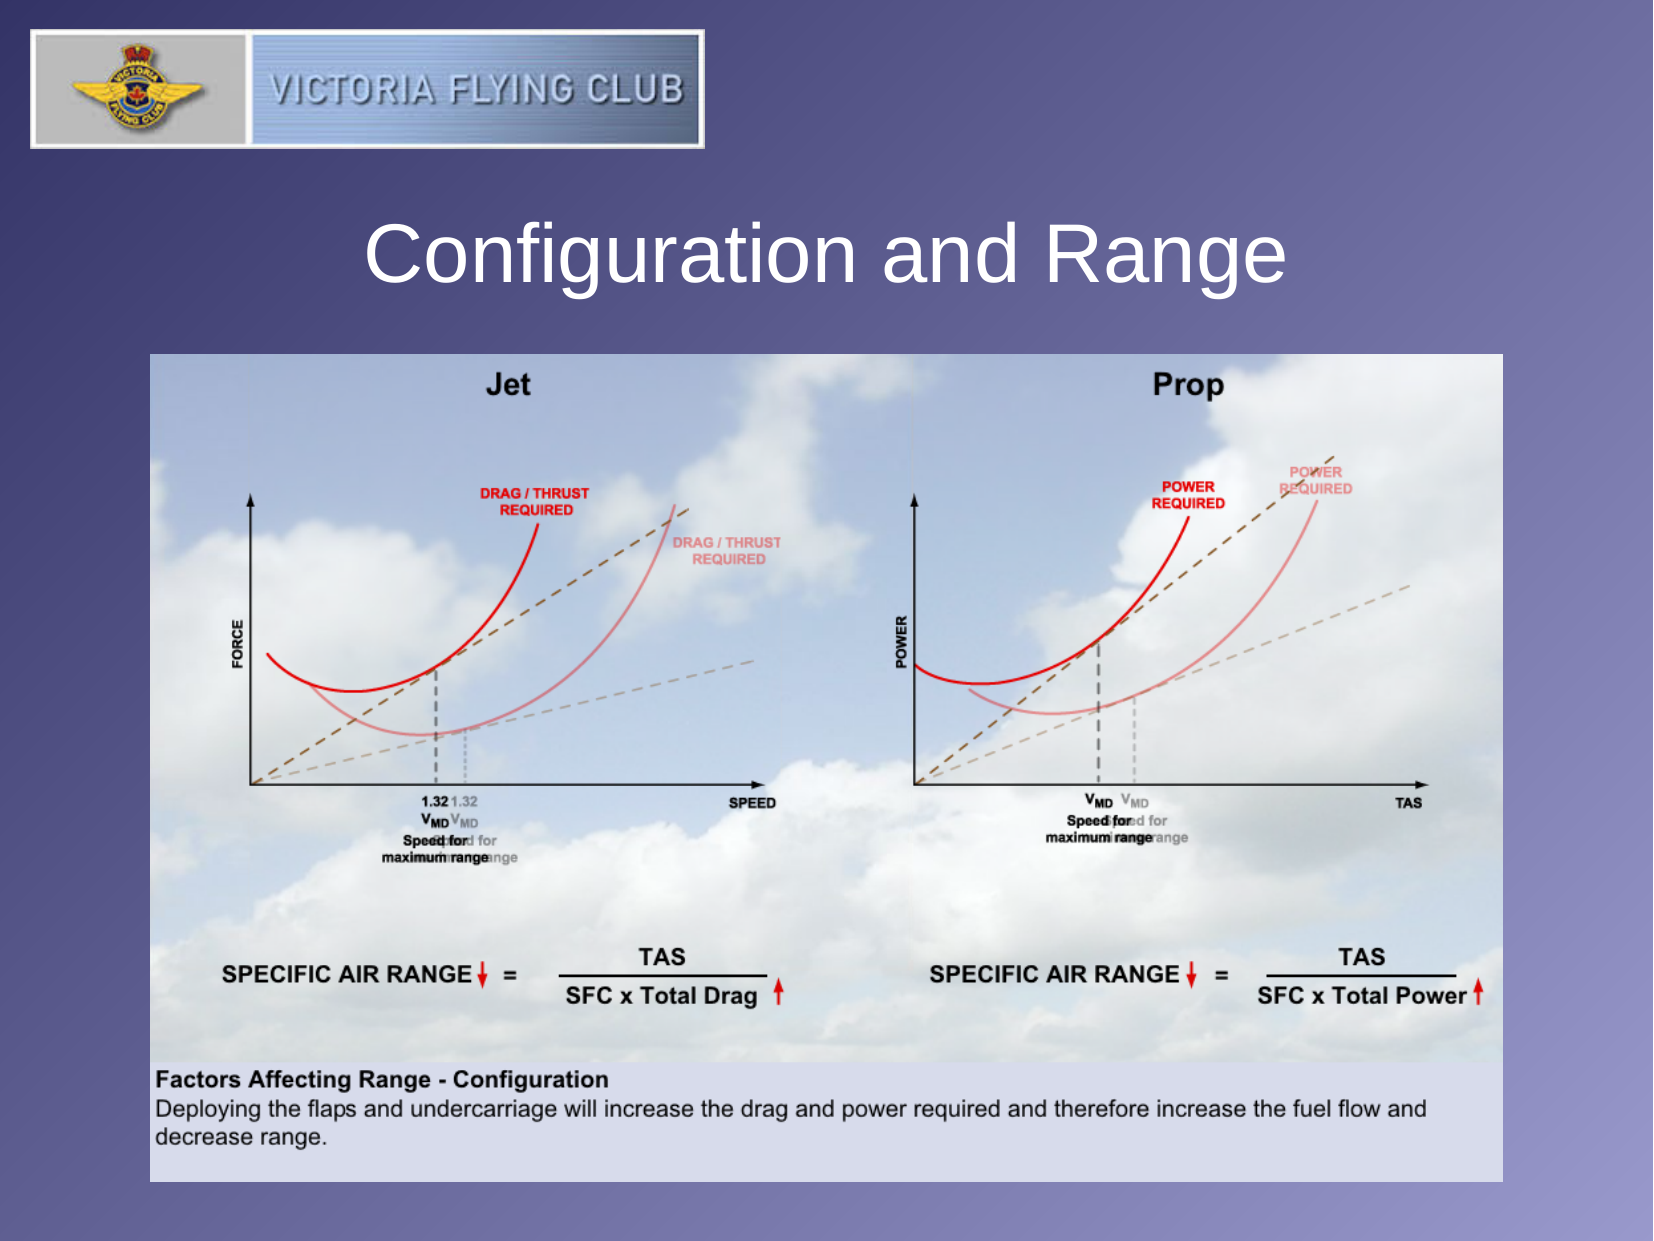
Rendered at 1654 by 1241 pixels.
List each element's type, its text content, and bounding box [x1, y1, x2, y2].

picture [150, 354, 1503, 1182]
picture [30, 29, 705, 149]
title Configuration and Range [82, 150, 1571, 358]
